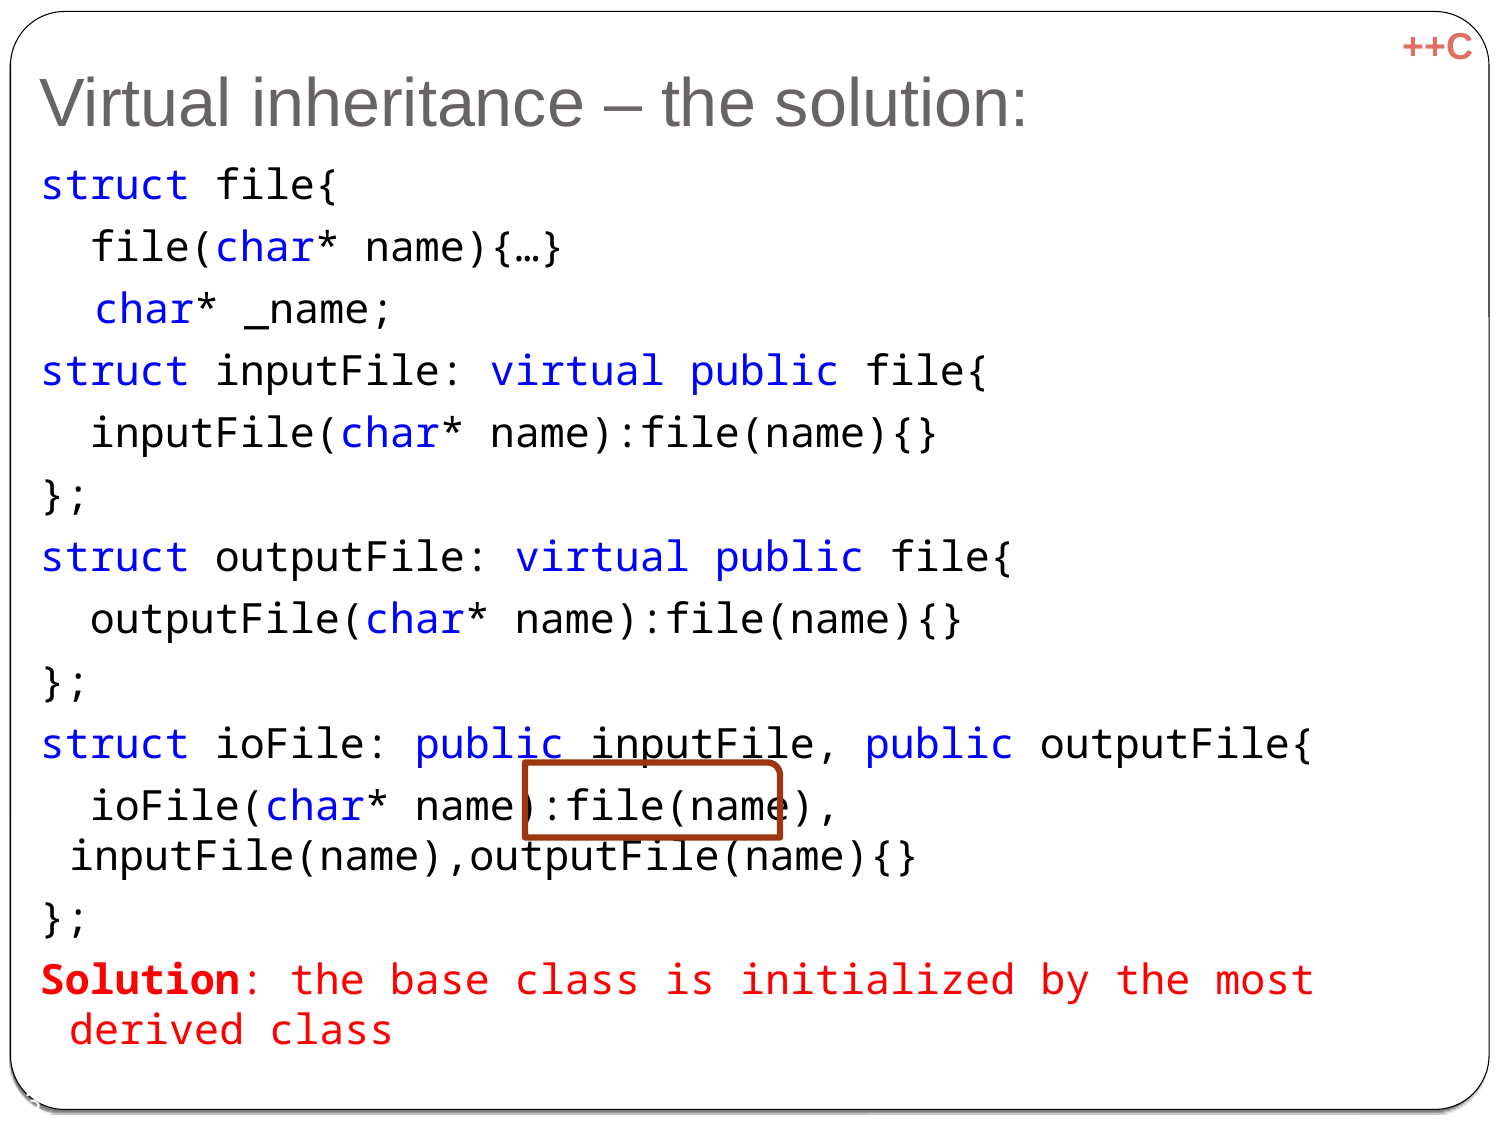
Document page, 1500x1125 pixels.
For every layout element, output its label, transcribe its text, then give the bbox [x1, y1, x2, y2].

title Virtual inheritance – the solution: [24, 50, 1425, 149]
slide_number <number> [0, 1074, 50, 1125]
list struct file{ file(char* name){…} char* _name; struct inputFile: virtual public file{ inputFile(char* name):file(name){} }; struct outputFile: virtual public file{ outputFile(char* name):file(name){} }; struct ioFile: public inputFile, public outputFile{ ioFile(char* name):file(name), inputFile(name),outputFile(name){} }; Solution: the base class is initialized by the most derived class [24, 149, 1500, 1050]
